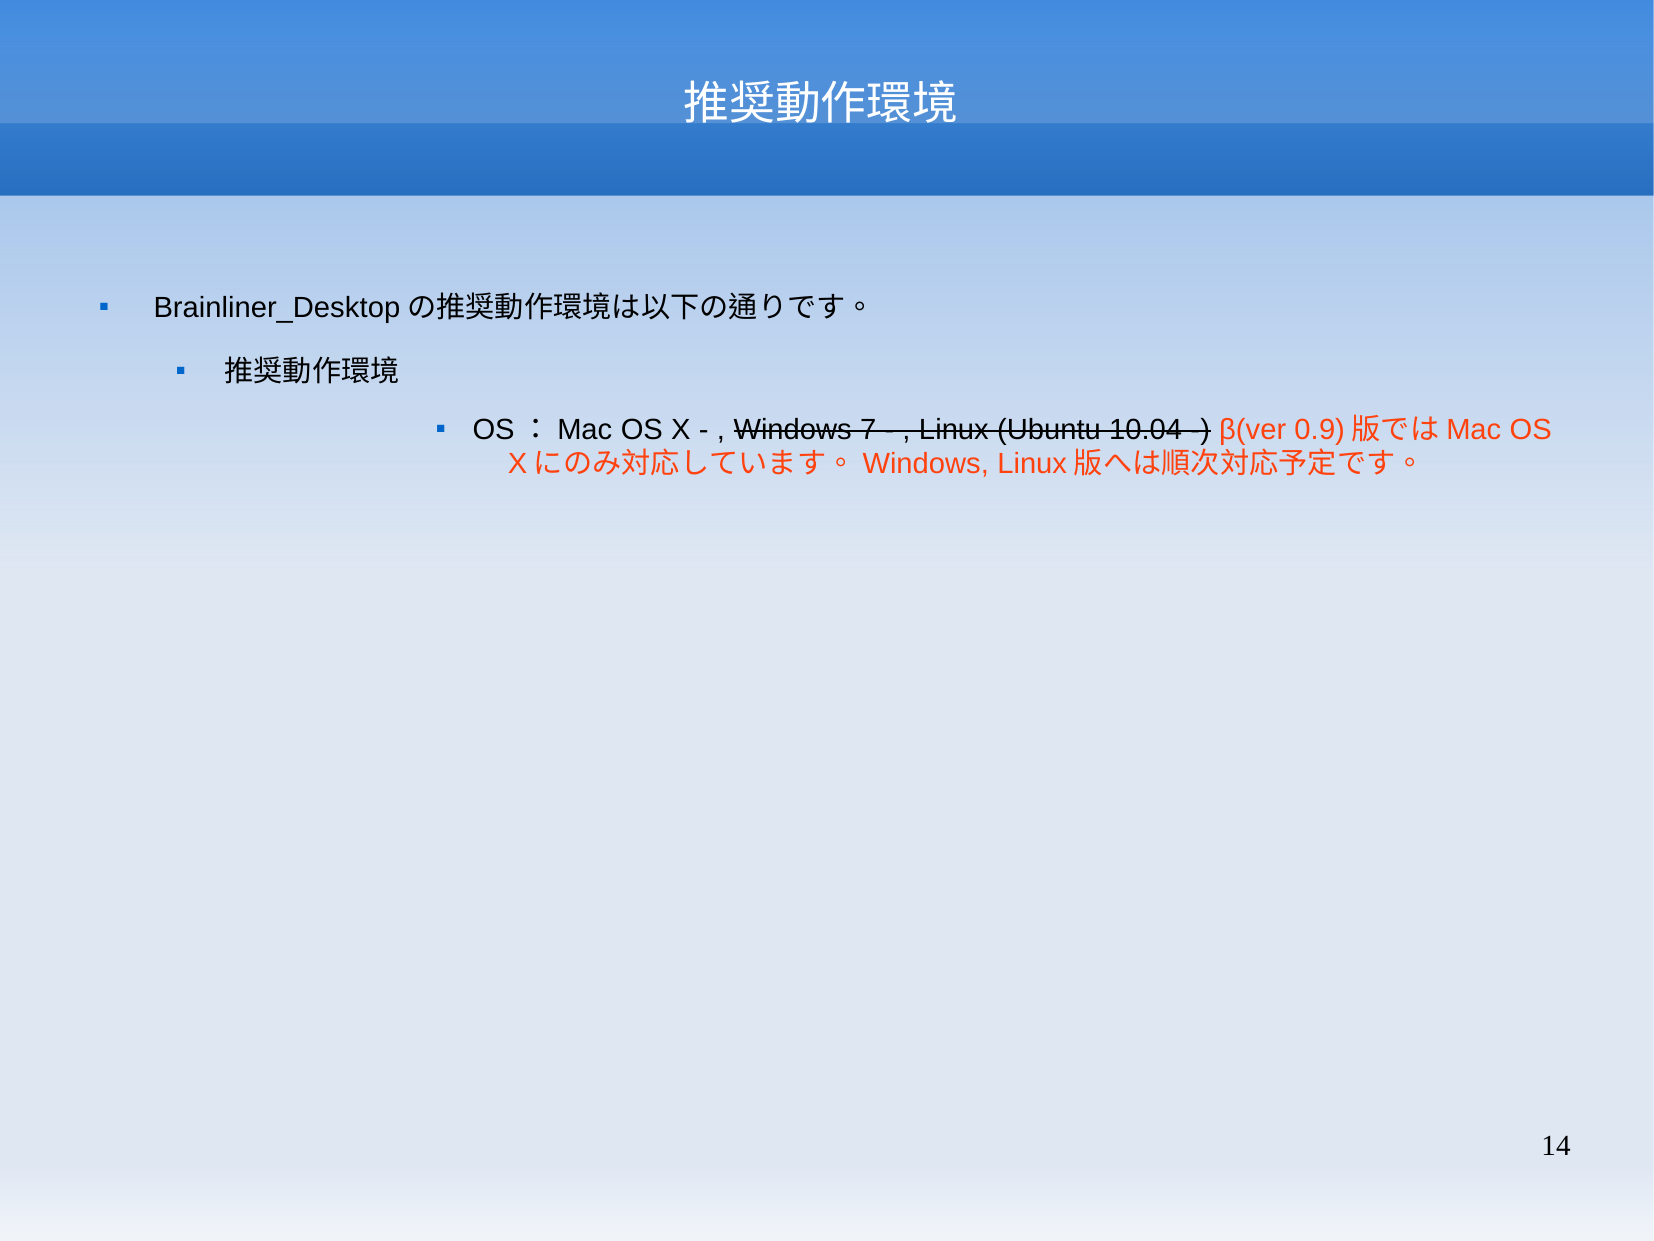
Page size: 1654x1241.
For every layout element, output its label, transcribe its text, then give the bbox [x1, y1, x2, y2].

picture [0, 0, 1654, 1241]
title 推奨動作環境 [76, 7, 1565, 200]
list Brainliner_Desktopの推奨動作環境は以下の通りです。 推奨動作環境 OS：Mac OS X - , Windows 7 - , Linux (Ubuntu 10.04 -) β(ver 0.9)版ではMac OS Xにのみ対応しています。Windows, Linux版へは順次対応予定です。 [82, 290, 1571, 1094]
